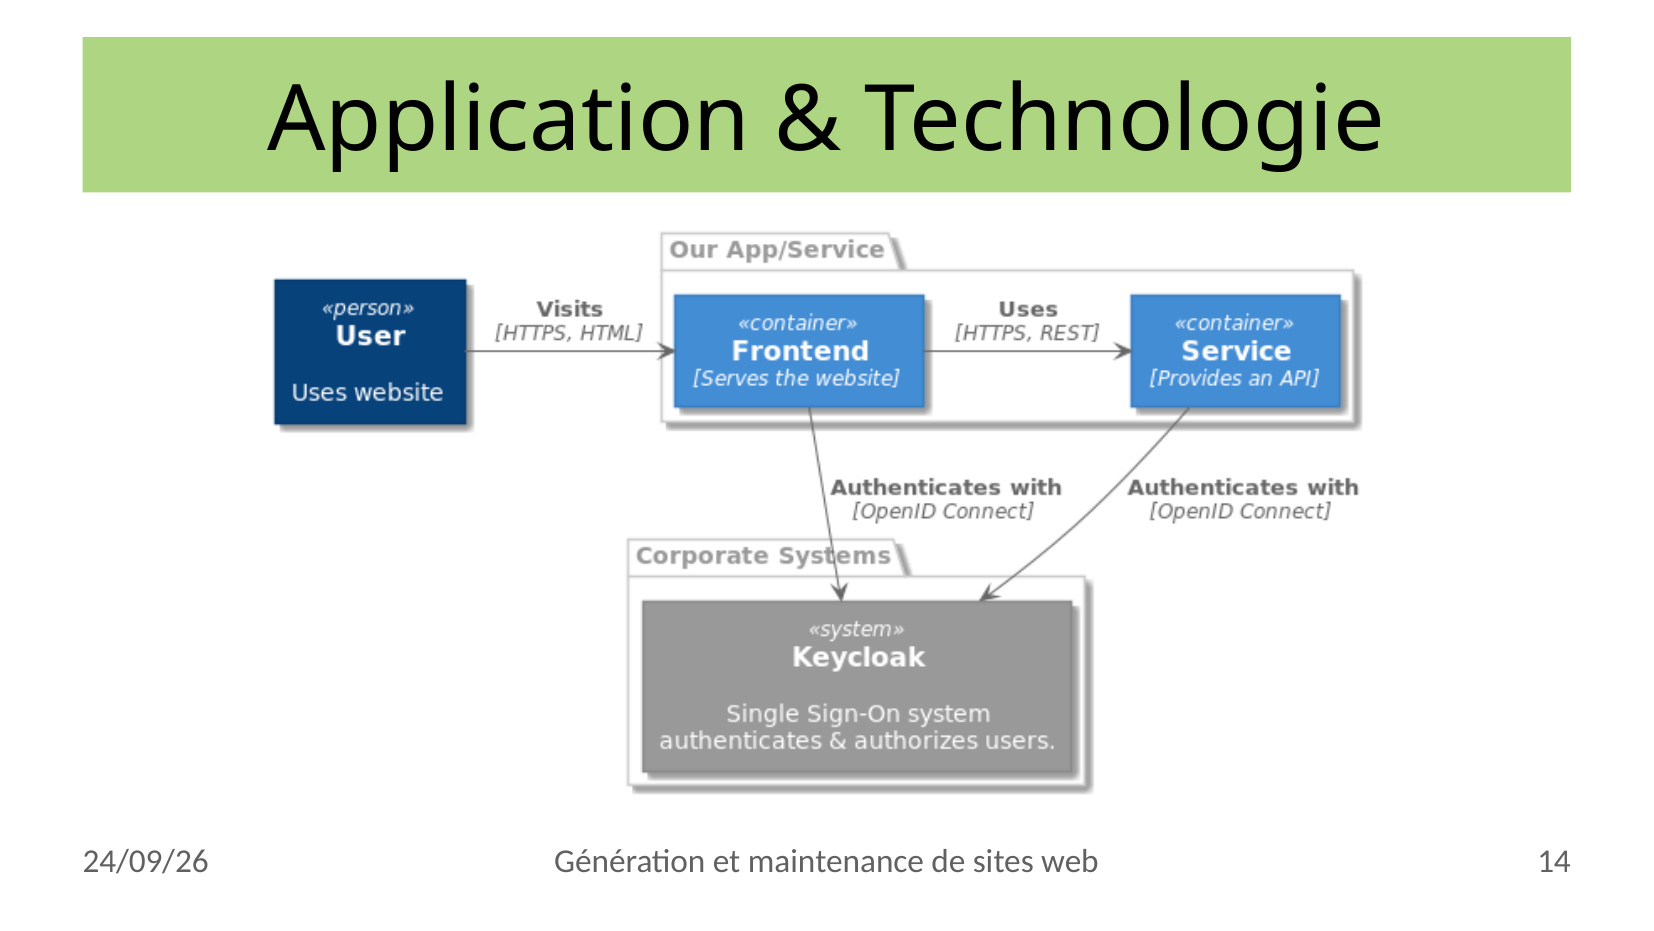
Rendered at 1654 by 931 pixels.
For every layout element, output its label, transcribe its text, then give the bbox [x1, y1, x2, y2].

title Application & Technologie [82, 37, 1571, 193]
picture [265, 206, 1388, 803]
